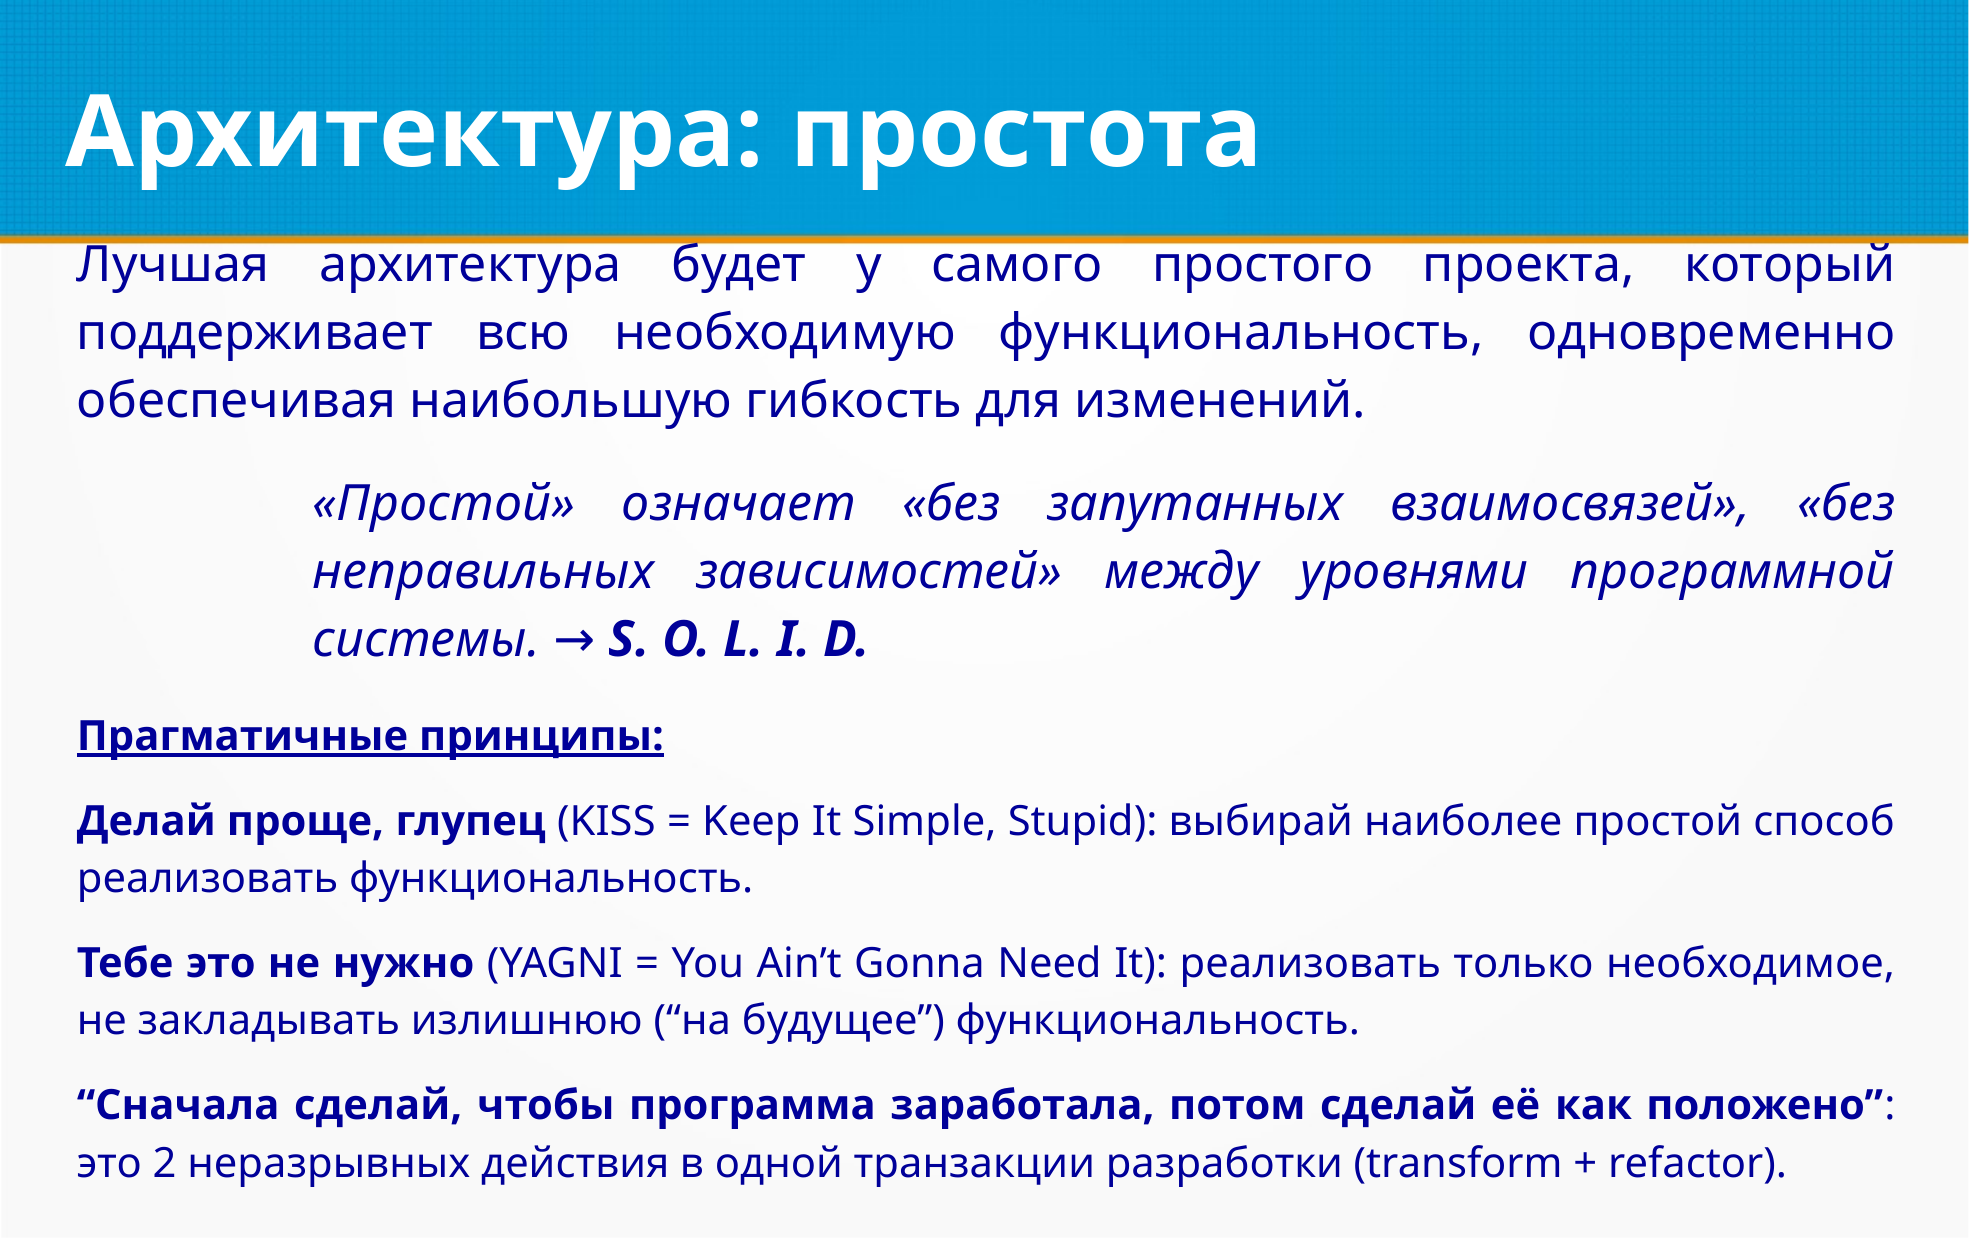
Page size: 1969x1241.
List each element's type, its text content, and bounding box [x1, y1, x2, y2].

picture [0, 233, 1969, 1241]
text_box Архитектура: простота [59, 55, 1902, 200]
text_box Лучшая архитектура будет у самого простого проекта, который поддерживает всю необходимую функциональность, одновременно обеспечивая наибольшую гибкость для изменений. «Простой» означает «без запутанных взаимосвязей», «без неправильных зависимостей» между уровнями программной системы. → S. O. L. I. D. Прагматичные принципы: Делай проще, глупец (KISS = Keep It Simple, Stupid): выбирай наиболее простой способ реализовать функциональность. Тебе это не нужно (YAGNI = You Ain’t Gonna Need It): реализовать только необходимое, не закладывать излишнюю (“на будущее”) функциональность. “Сначала сделай, чтобы программа заработала, потом сделай её как положено”: это 2 неразрывных действия в одной транзакции разработки (transform + refactor). [70, 237, 1902, 1180]
